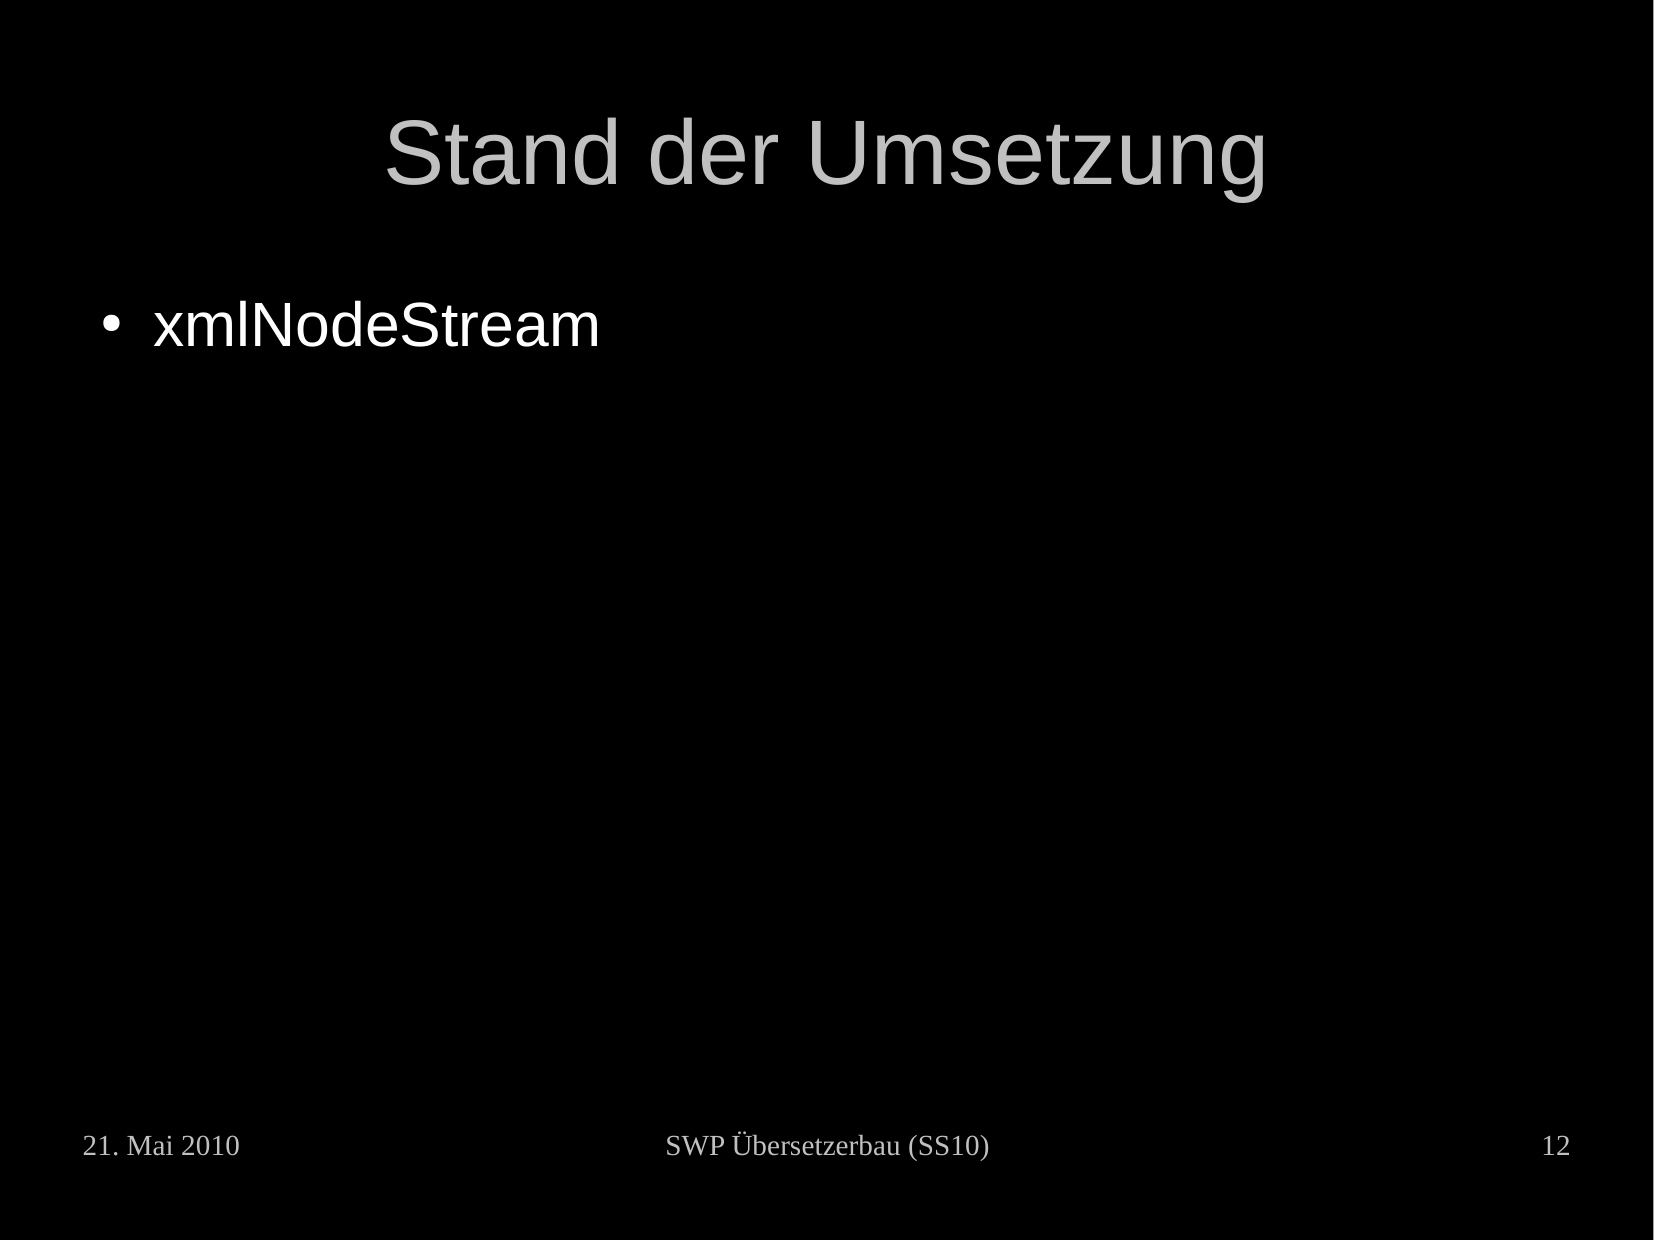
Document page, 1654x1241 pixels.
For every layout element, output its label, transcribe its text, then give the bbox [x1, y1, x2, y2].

title Stand der Umsetzung [82, 49, 1571, 257]
list xmlNodeStream [82, 290, 1571, 1109]
